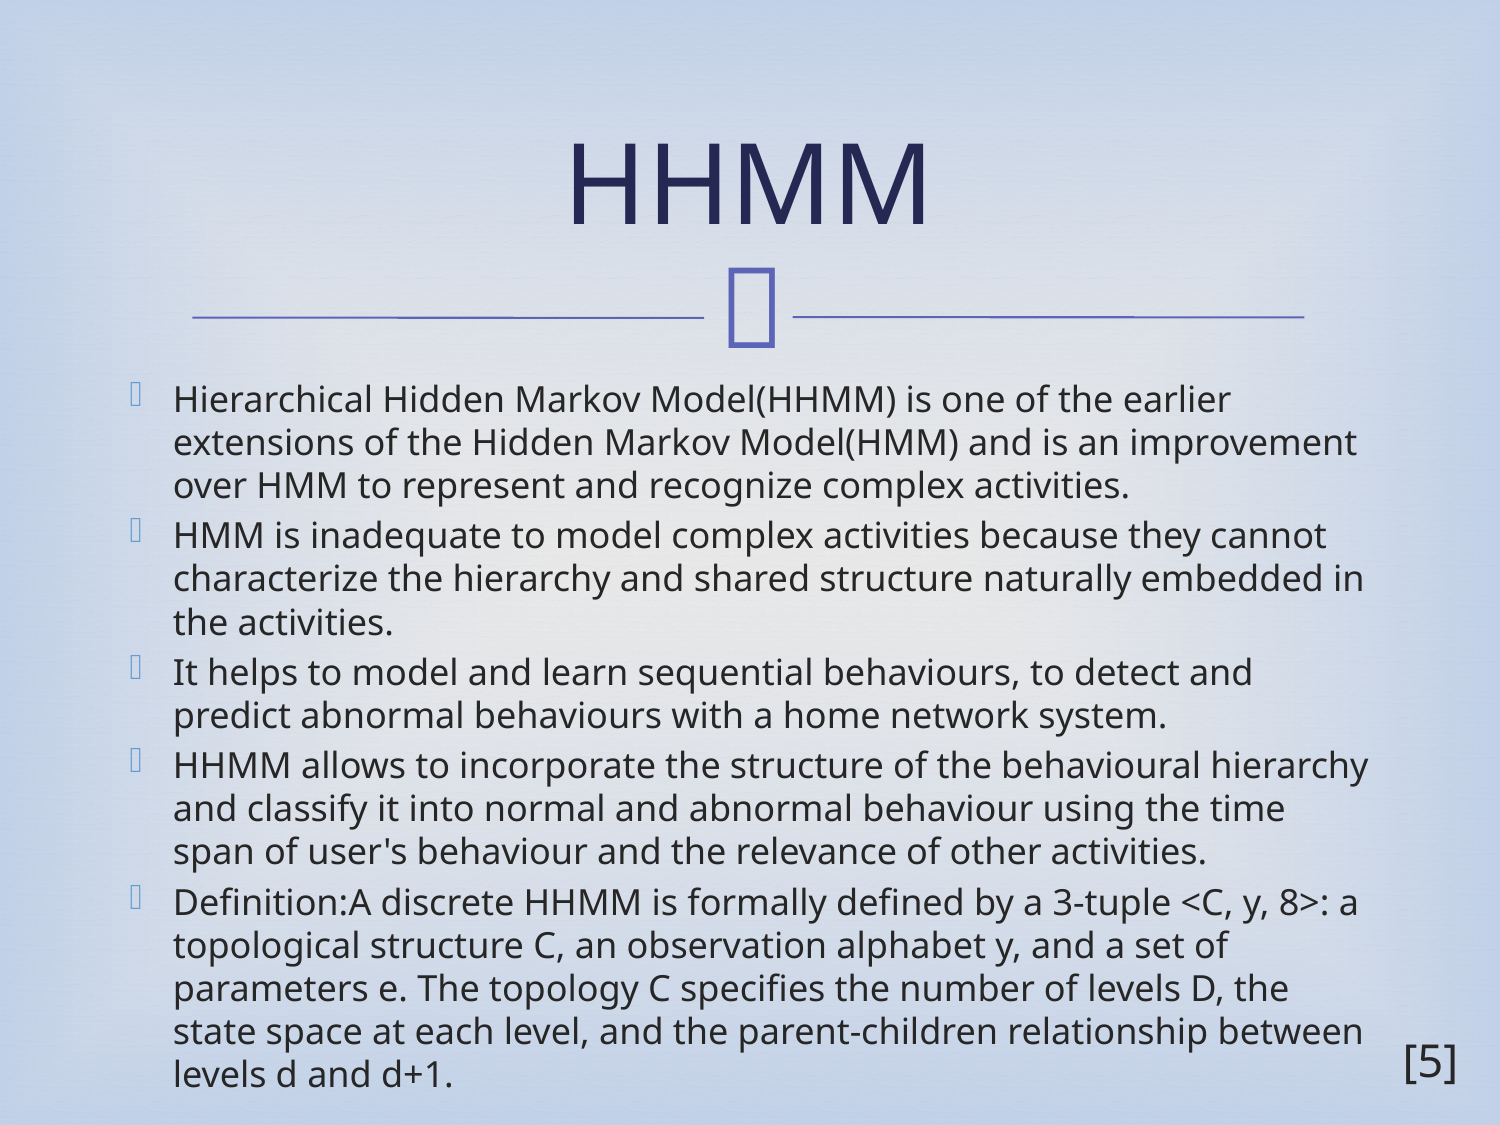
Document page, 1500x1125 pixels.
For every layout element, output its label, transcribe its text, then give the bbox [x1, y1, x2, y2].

title HHMM [112, 93, 1386, 267]
text_box [5] [1387, 1024, 1475, 1108]
list Hierarchical Hidden Markov Model(HHMM) is one of the earlier extensions of the Hidden Markov Model(HMM) and is an improvement over HMM to represent and recognize complex activities. HMM is inadequate to model complex activities because they cannot characterize the hierarchy and shared structure naturally embedded in the activities. It helps to model and learn sequential behaviours, to detect and predict abnormal behaviours with a home network system. HHMM allows to incorporate the structure of the behavioural hierarchy and classify it into normal and abnormal behaviour using the time span of user's behaviour and the relevance of other activities. Definition:A discrete HHMM is formally defined by a 3-tuple <C, y, 8>: a topological structure C, an observation alphabet y, and a set of parameters e. The topology C specifies the number of levels D, the state space at each level, and the parent-children relationship between levels d and d+1. [114, 368, 1386, 1125]
picture [0, 0, 1500, 1125]
